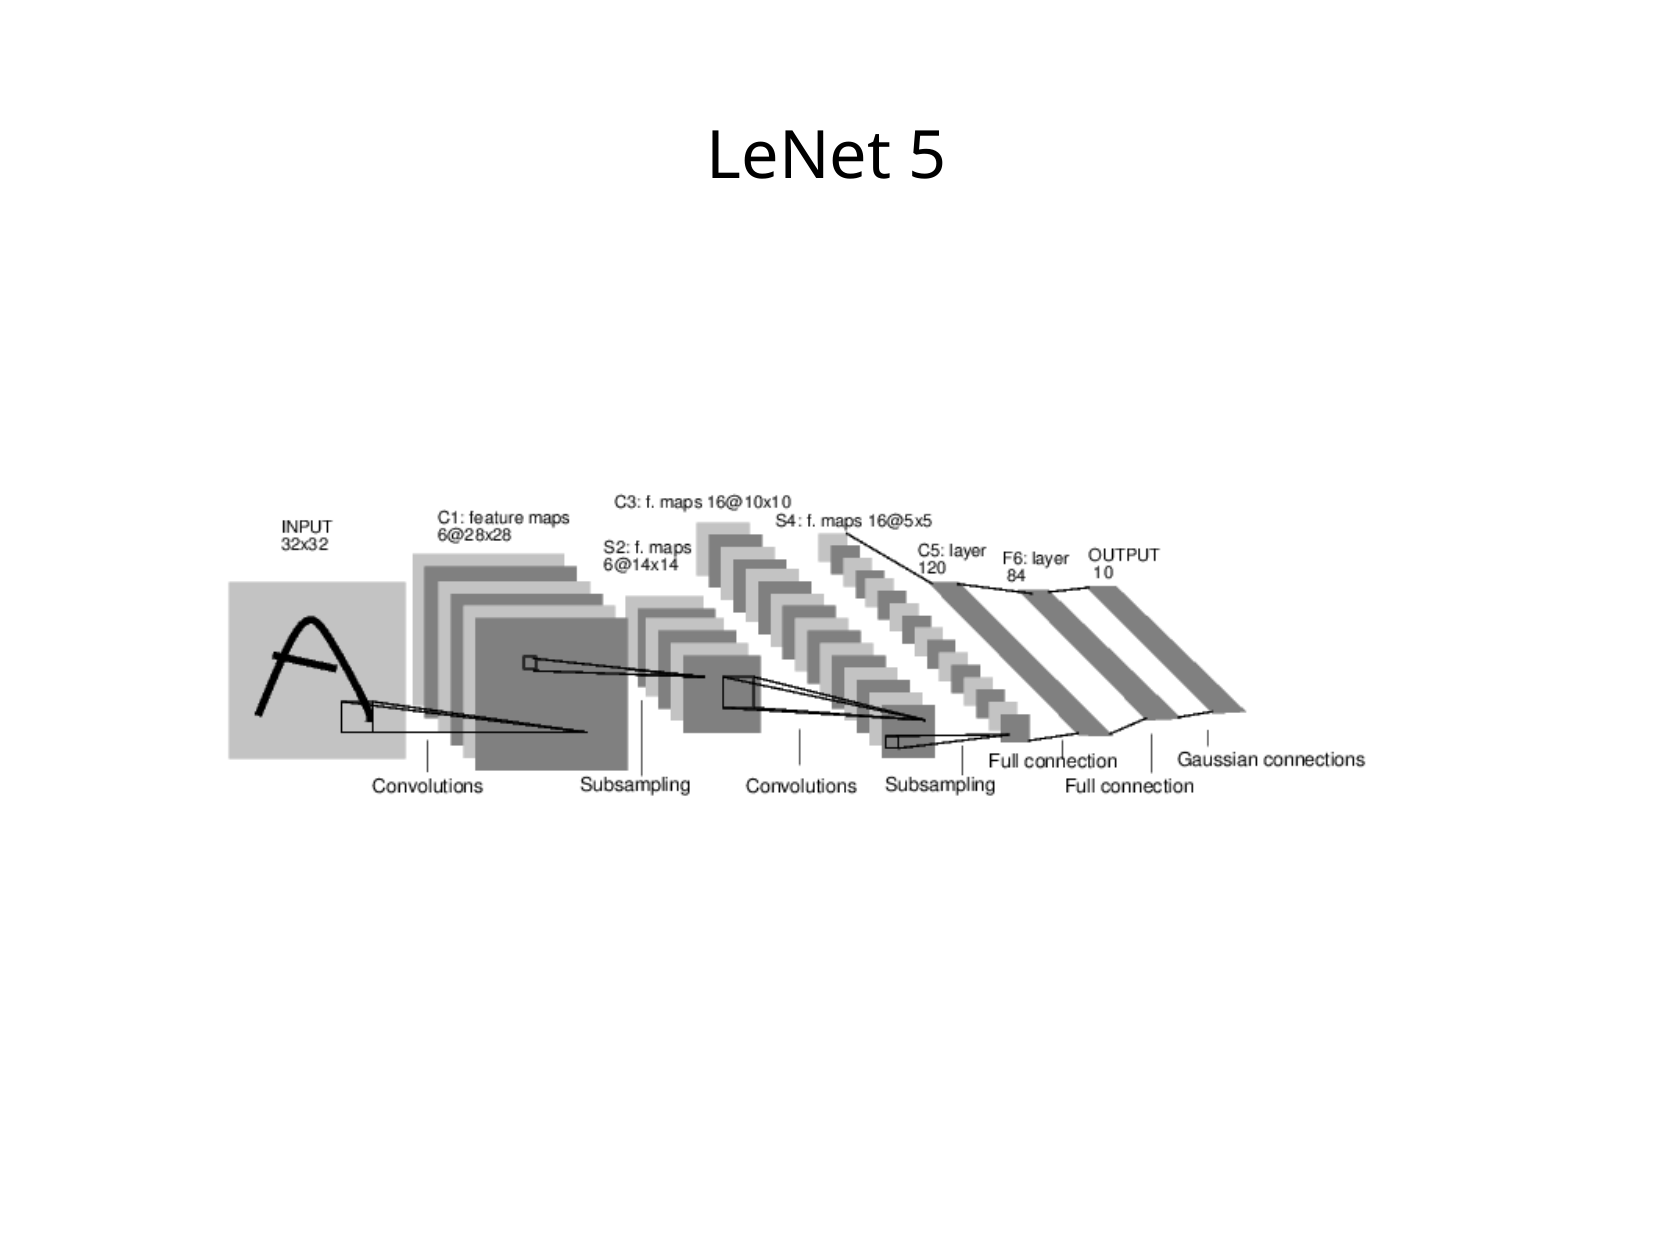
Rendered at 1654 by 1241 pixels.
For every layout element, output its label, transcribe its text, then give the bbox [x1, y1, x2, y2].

picture [194, 483, 1381, 811]
title LeNet 5 [82, 49, 1571, 257]
